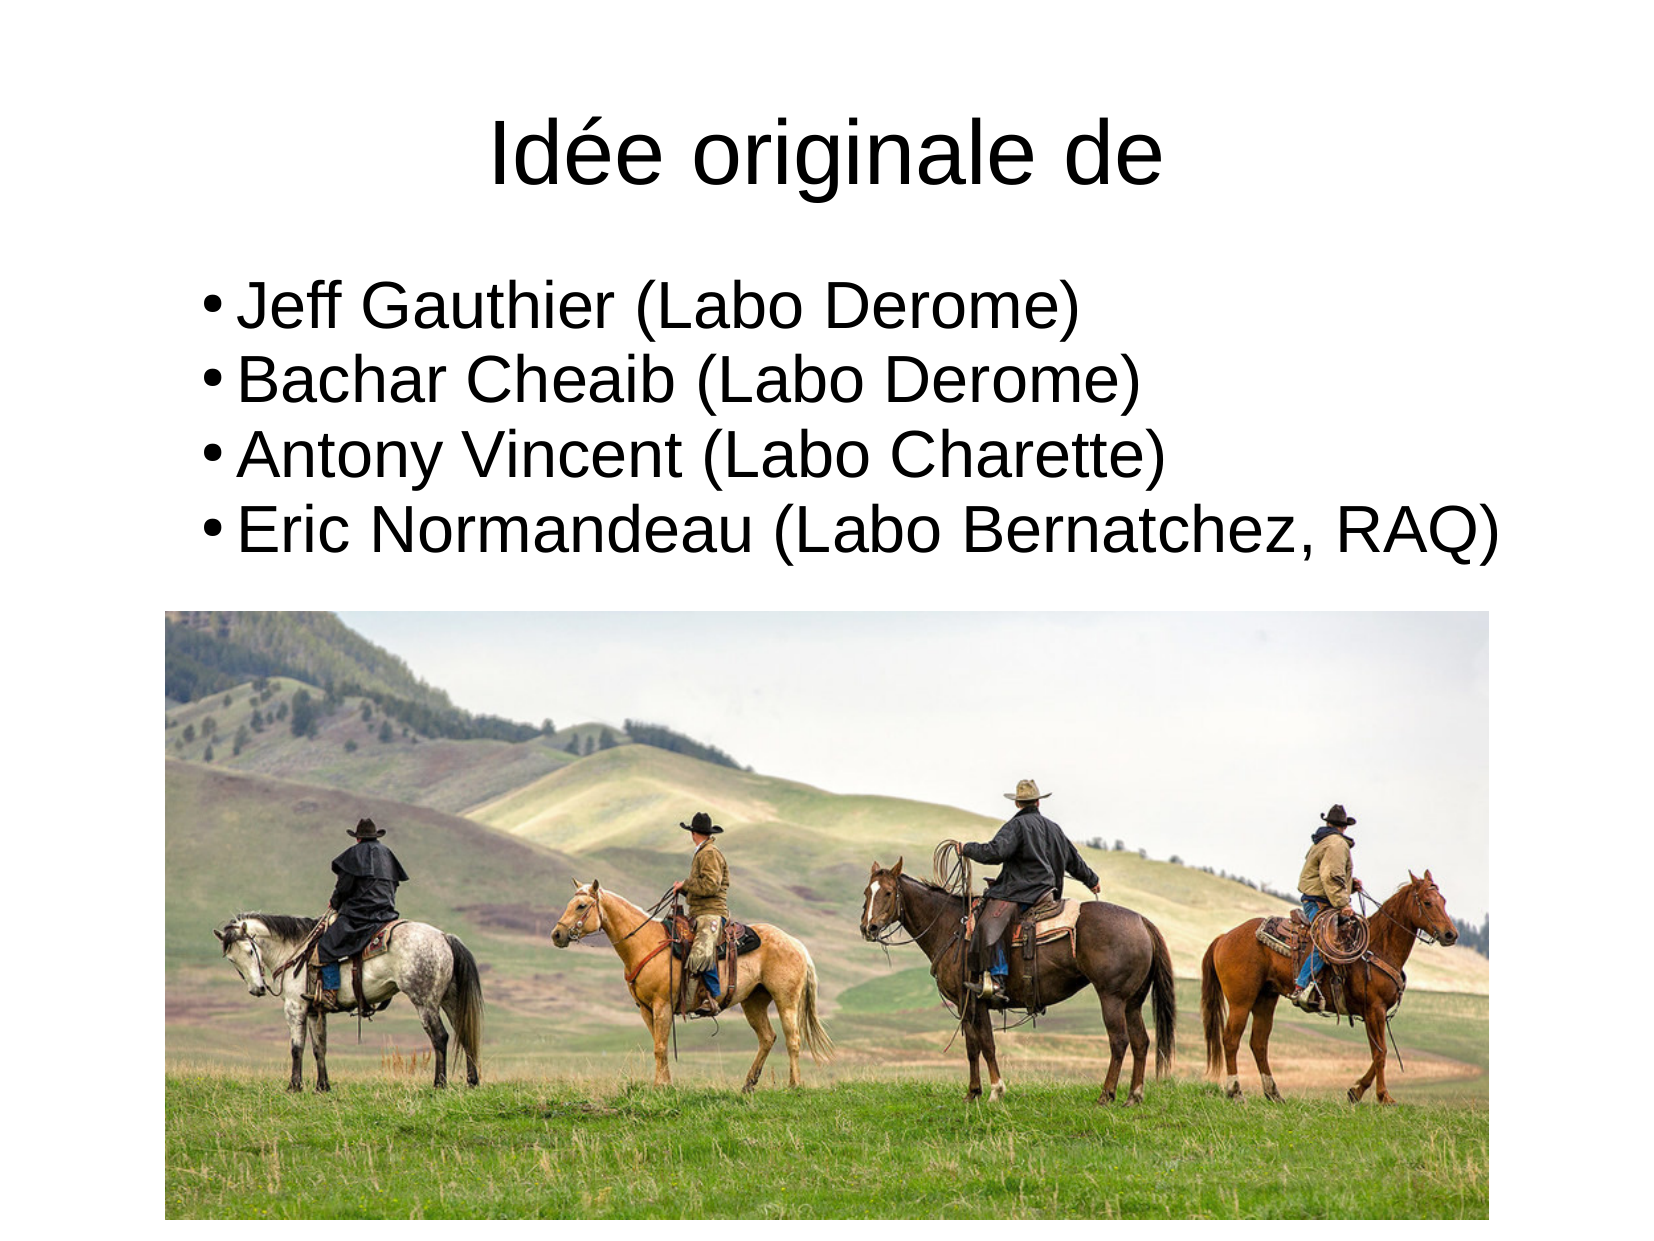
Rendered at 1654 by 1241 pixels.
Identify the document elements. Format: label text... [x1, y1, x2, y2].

picture [165, 611, 1489, 1220]
text_box Jeff Gauthier (Labo Derome) Bachar Cheaib (Labo Derome) Antony Vincent (Labo Charette) Eric Normandeau (Labo Bernatchez, RAQ) [200, 267, 1571, 642]
title Idée originale de [82, 49, 1571, 257]
